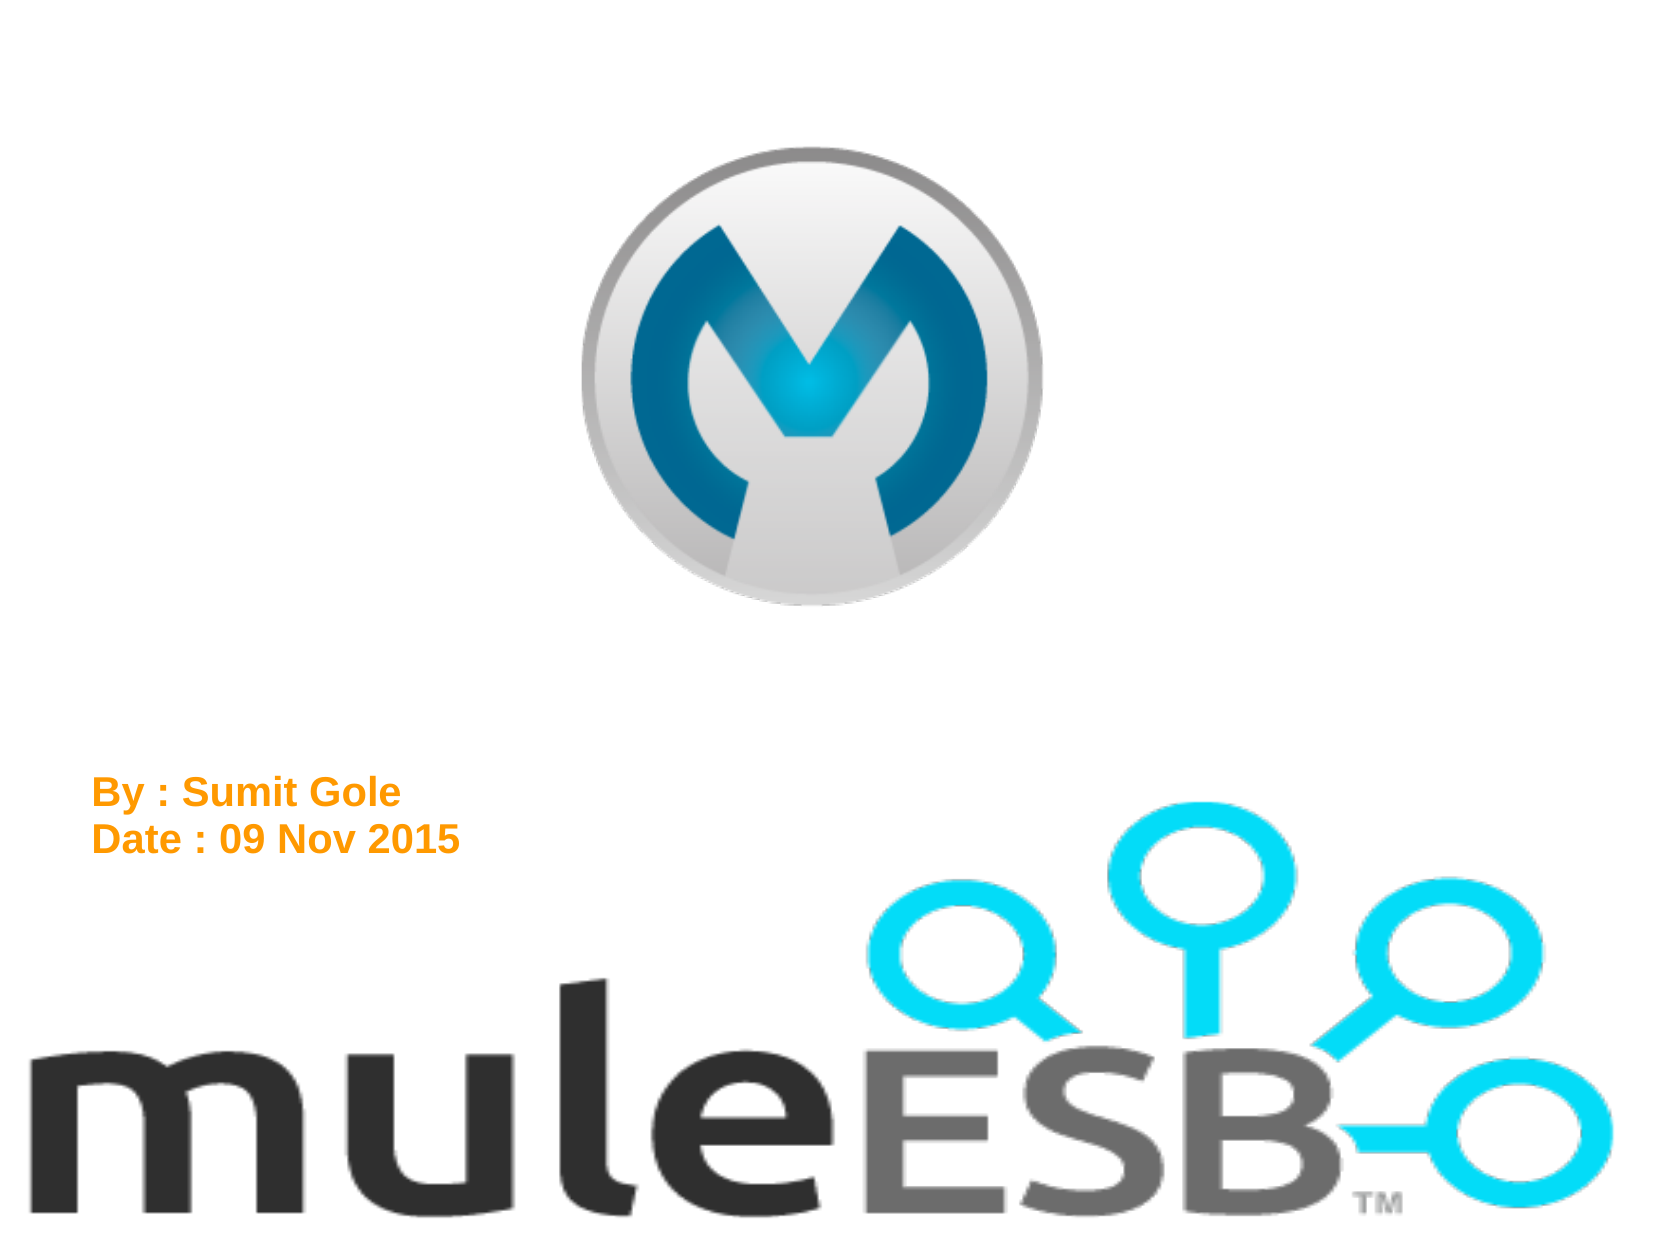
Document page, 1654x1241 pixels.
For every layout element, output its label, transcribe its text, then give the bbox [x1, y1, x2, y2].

text_box By : Sumit Gole Date : 09 Nov 2015 [76, 761, 1471, 878]
picture [23, 779, 1654, 1224]
picture [578, 141, 1052, 615]
